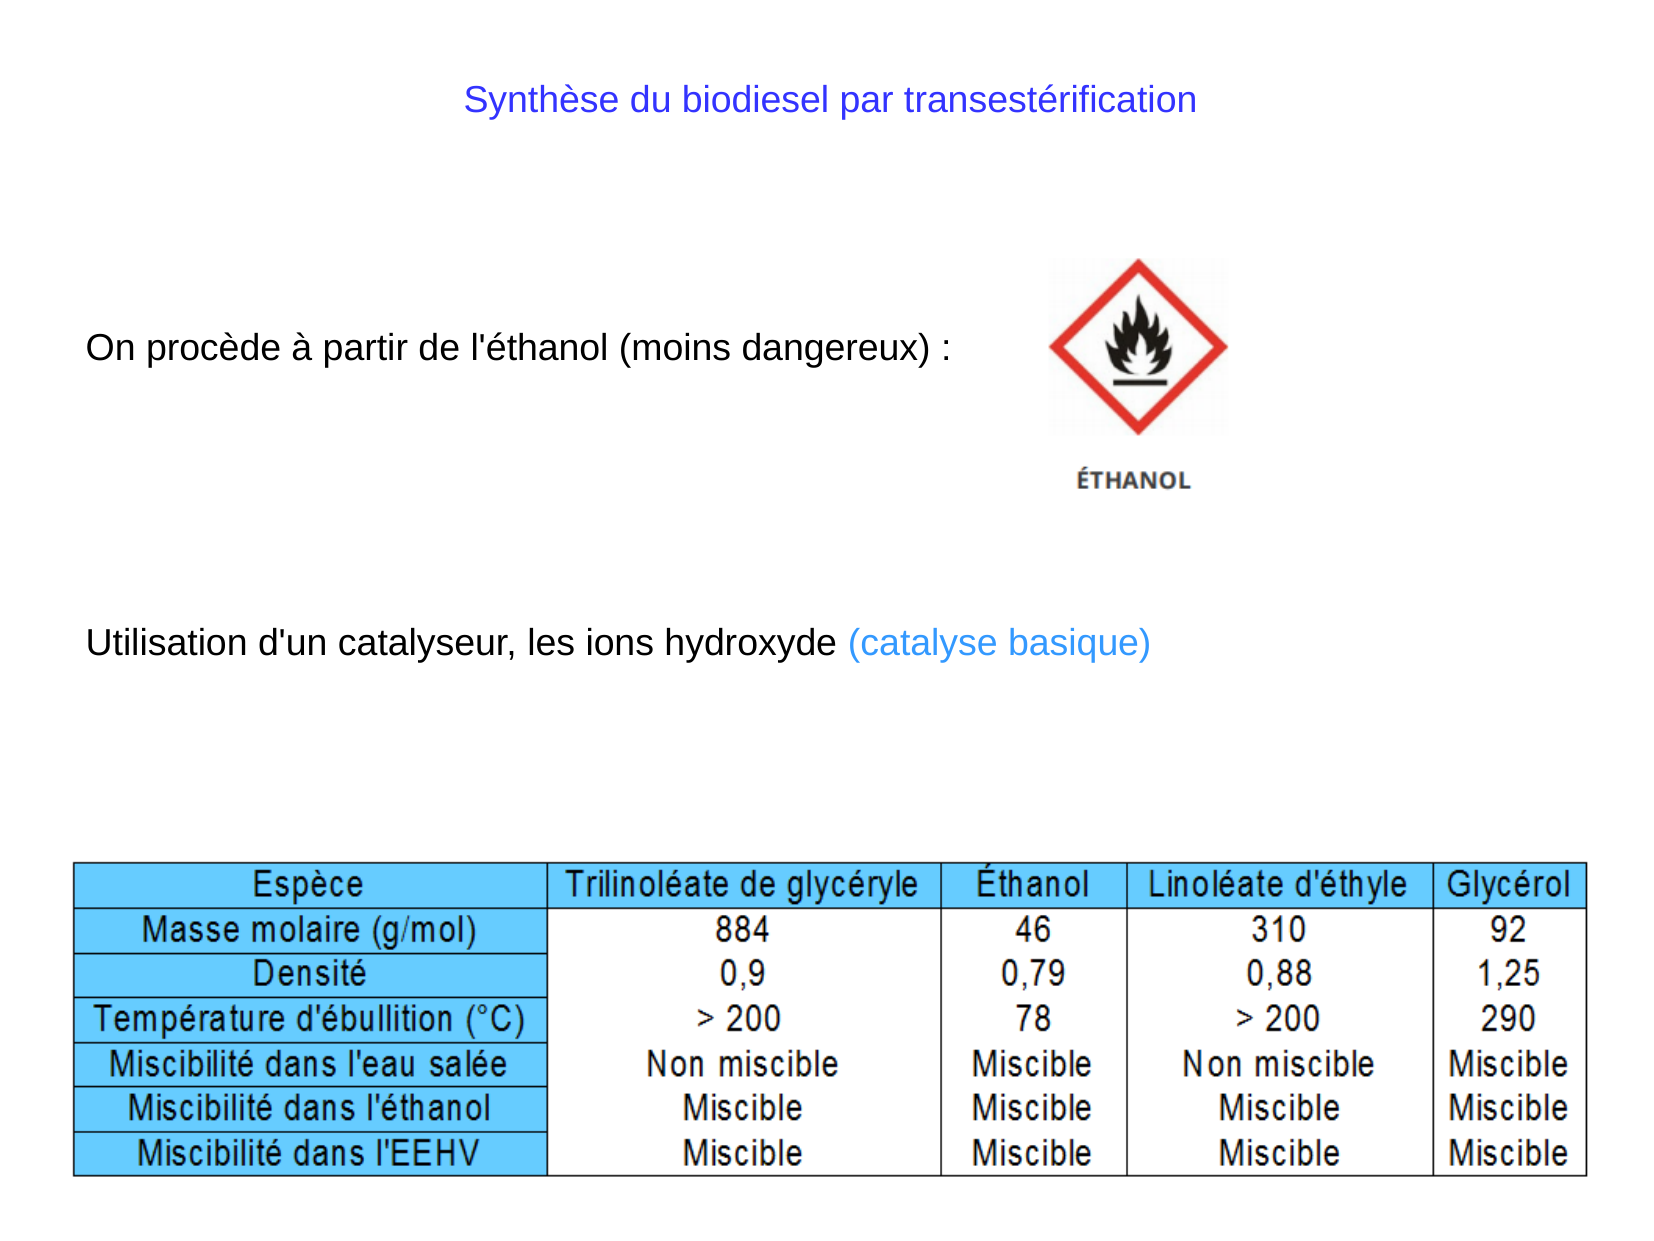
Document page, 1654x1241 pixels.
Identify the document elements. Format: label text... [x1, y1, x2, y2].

text_box Synthèse du biodiesel par transestérification [448, 70, 1229, 128]
text_box On procède à partir de l'éthanol (moins dangereux) : [70, 318, 1027, 376]
picture [1027, 257, 1244, 514]
picture [53, 842, 1625, 1205]
text_box Utilisation d'un catalyseur, les ions hydroxyde (catalyse basique) [70, 614, 1288, 674]
